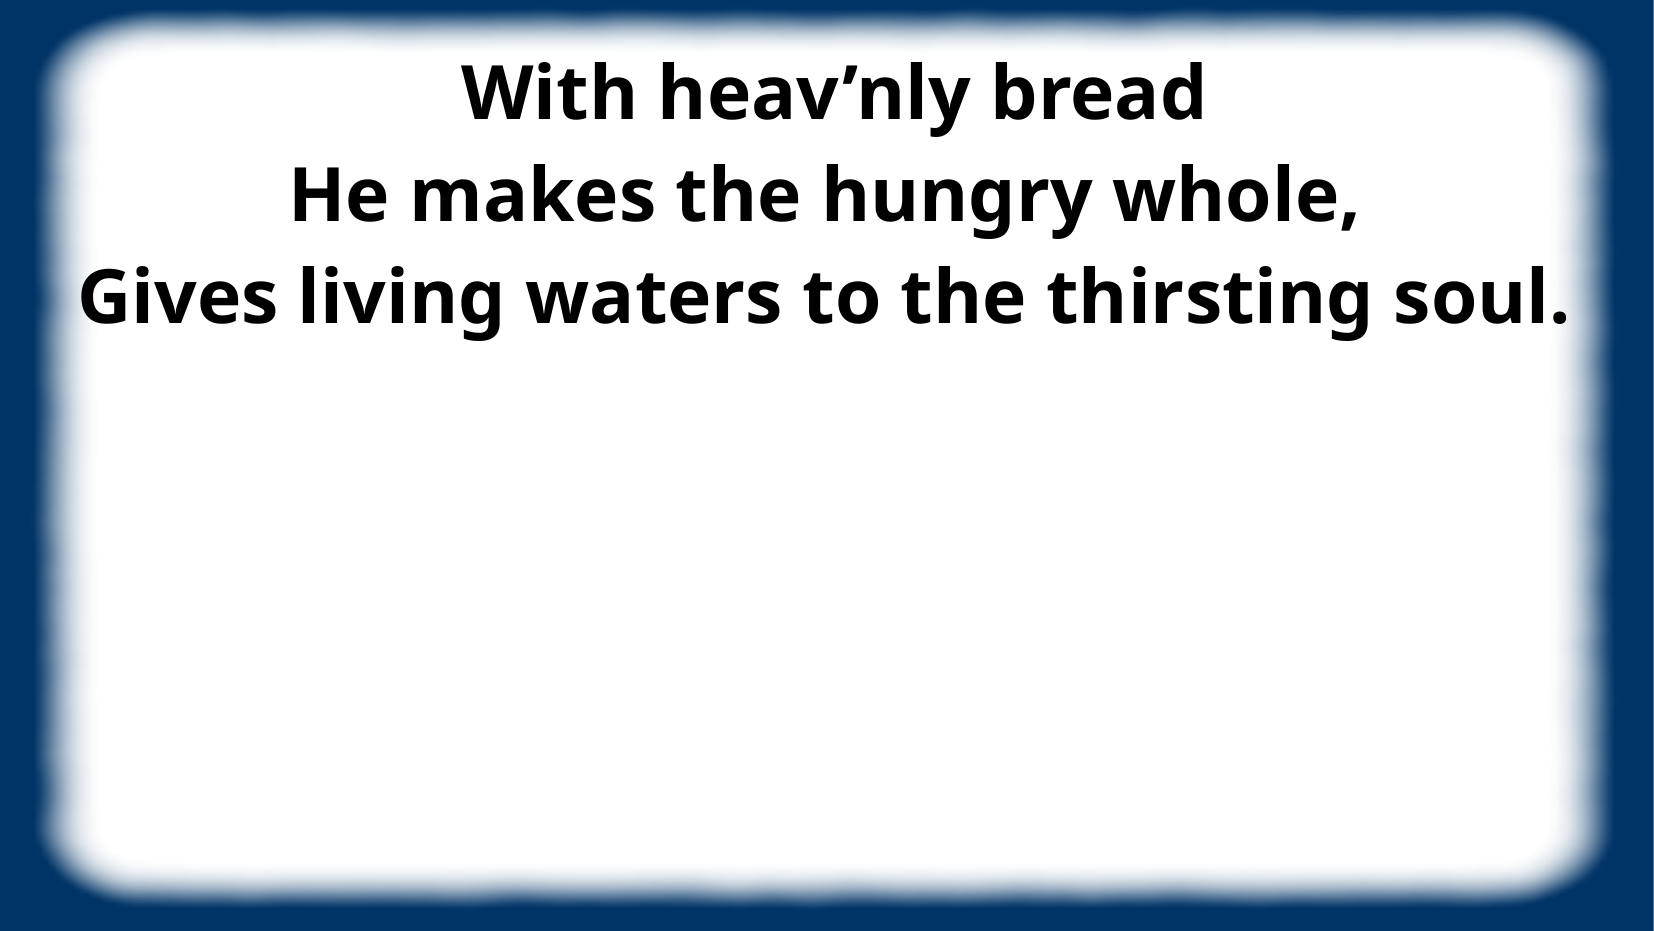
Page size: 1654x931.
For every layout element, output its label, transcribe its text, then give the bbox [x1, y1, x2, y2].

picture [0, 0, 1654, 931]
text_box With heav’nly bread He makes the hungry whole, Gives living waters to the thirsting soul. [60, 31, 1591, 361]
